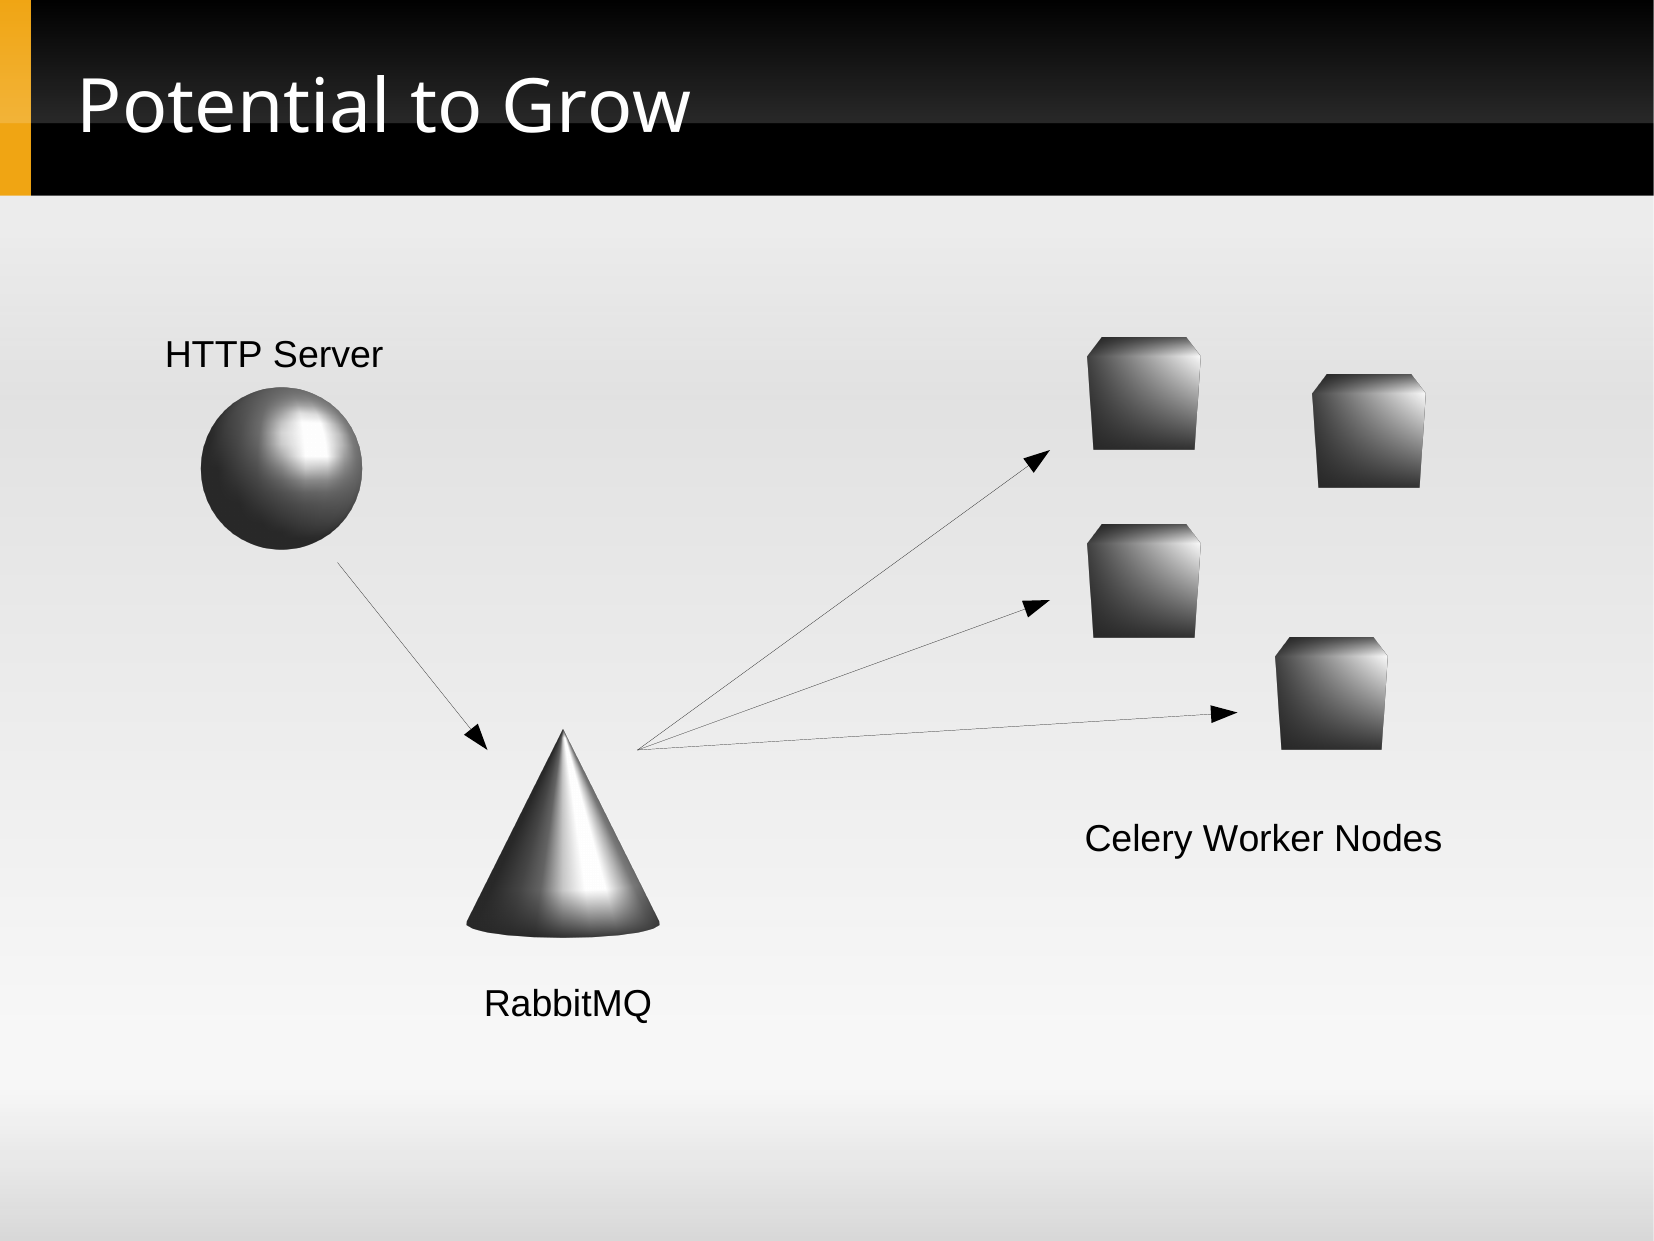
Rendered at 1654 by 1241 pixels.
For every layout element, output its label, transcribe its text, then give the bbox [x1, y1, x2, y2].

text_box RabbitMQ [468, 975, 668, 1032]
text_box HTTP Server [150, 325, 399, 383]
text_box Celery Worker Nodes [1069, 809, 1458, 867]
title Potential to Grow [76, 7, 1565, 200]
picture [0, 0, 1654, 1241]
